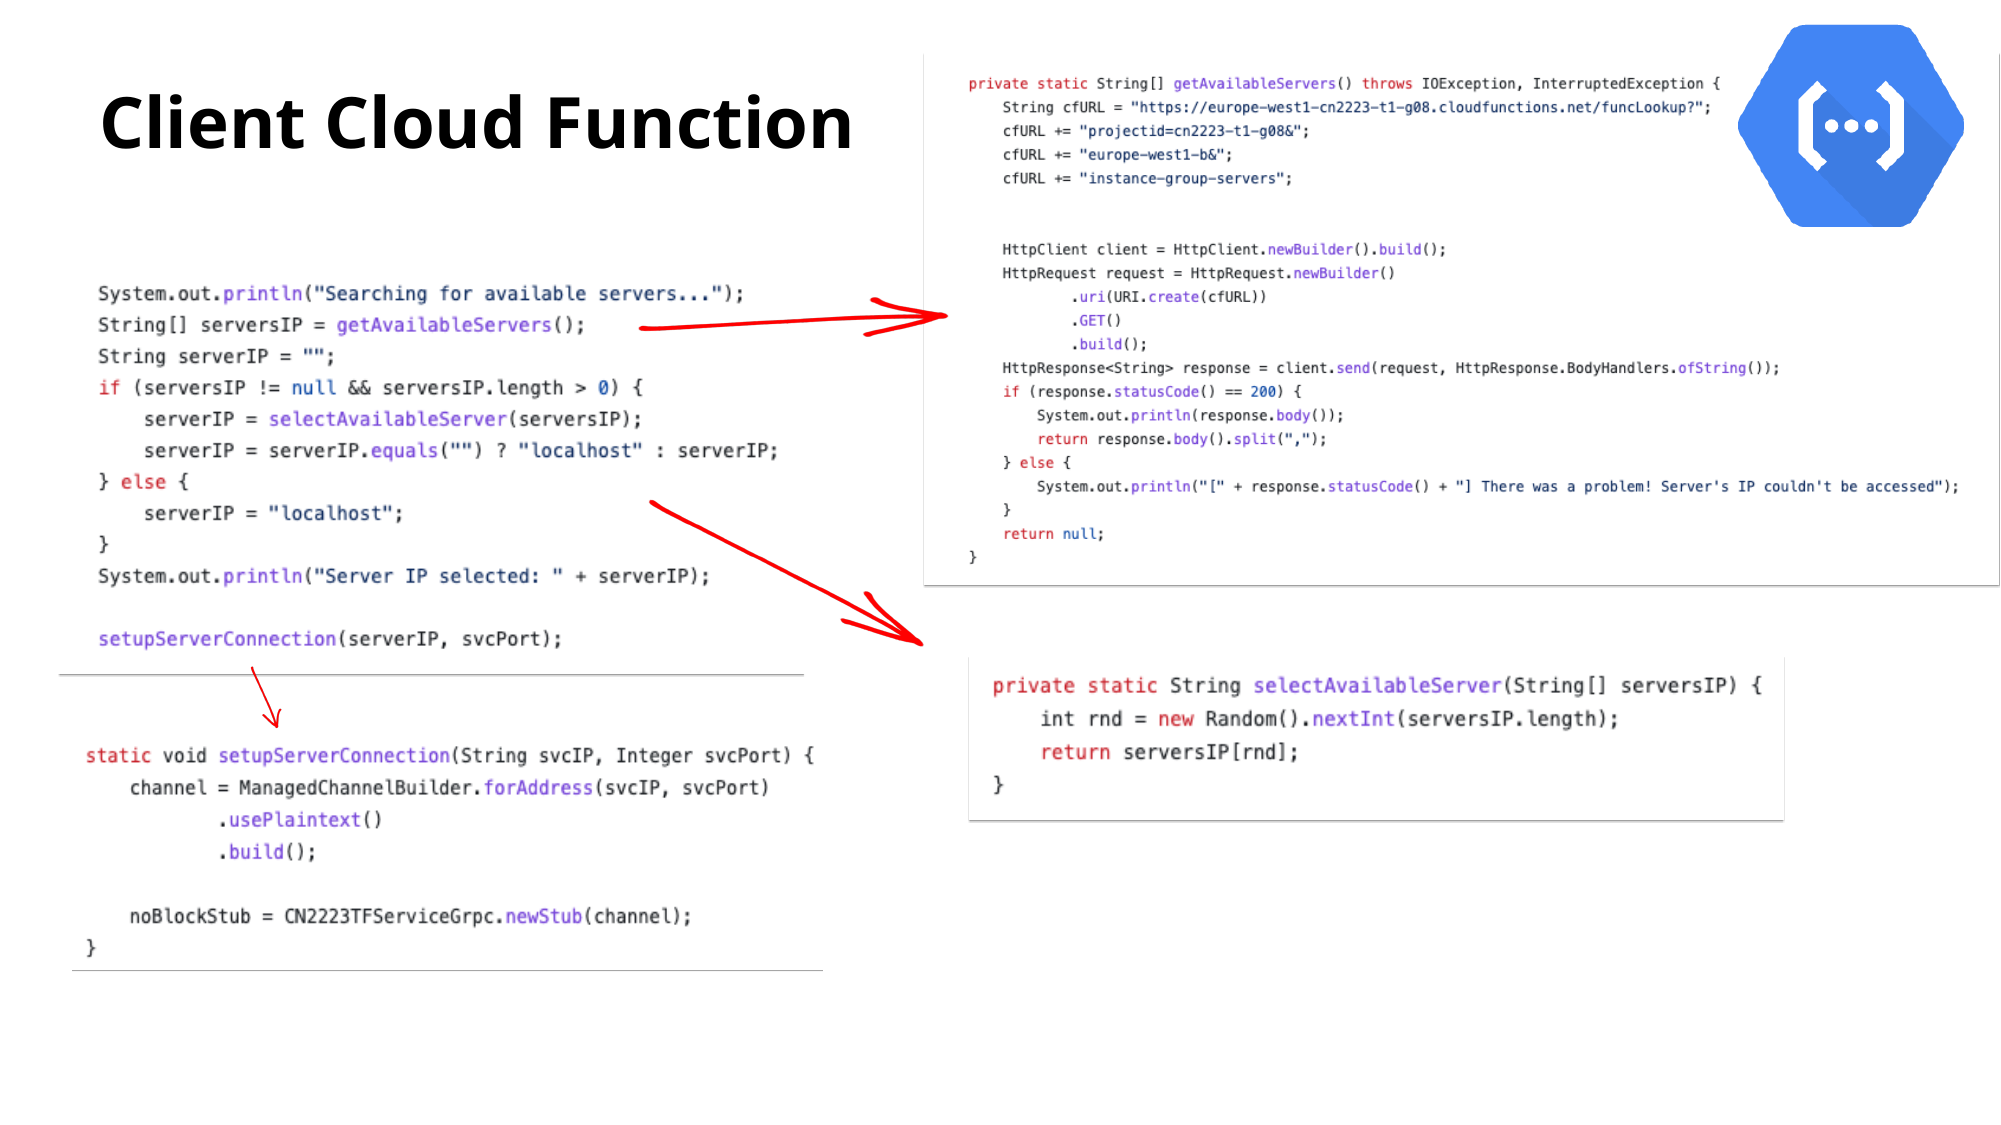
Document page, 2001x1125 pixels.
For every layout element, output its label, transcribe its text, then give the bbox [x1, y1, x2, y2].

picture [983, 668, 1770, 806]
picture [72, 13, 1985, 971]
title Client Cloud Function [84, 17, 1738, 235]
